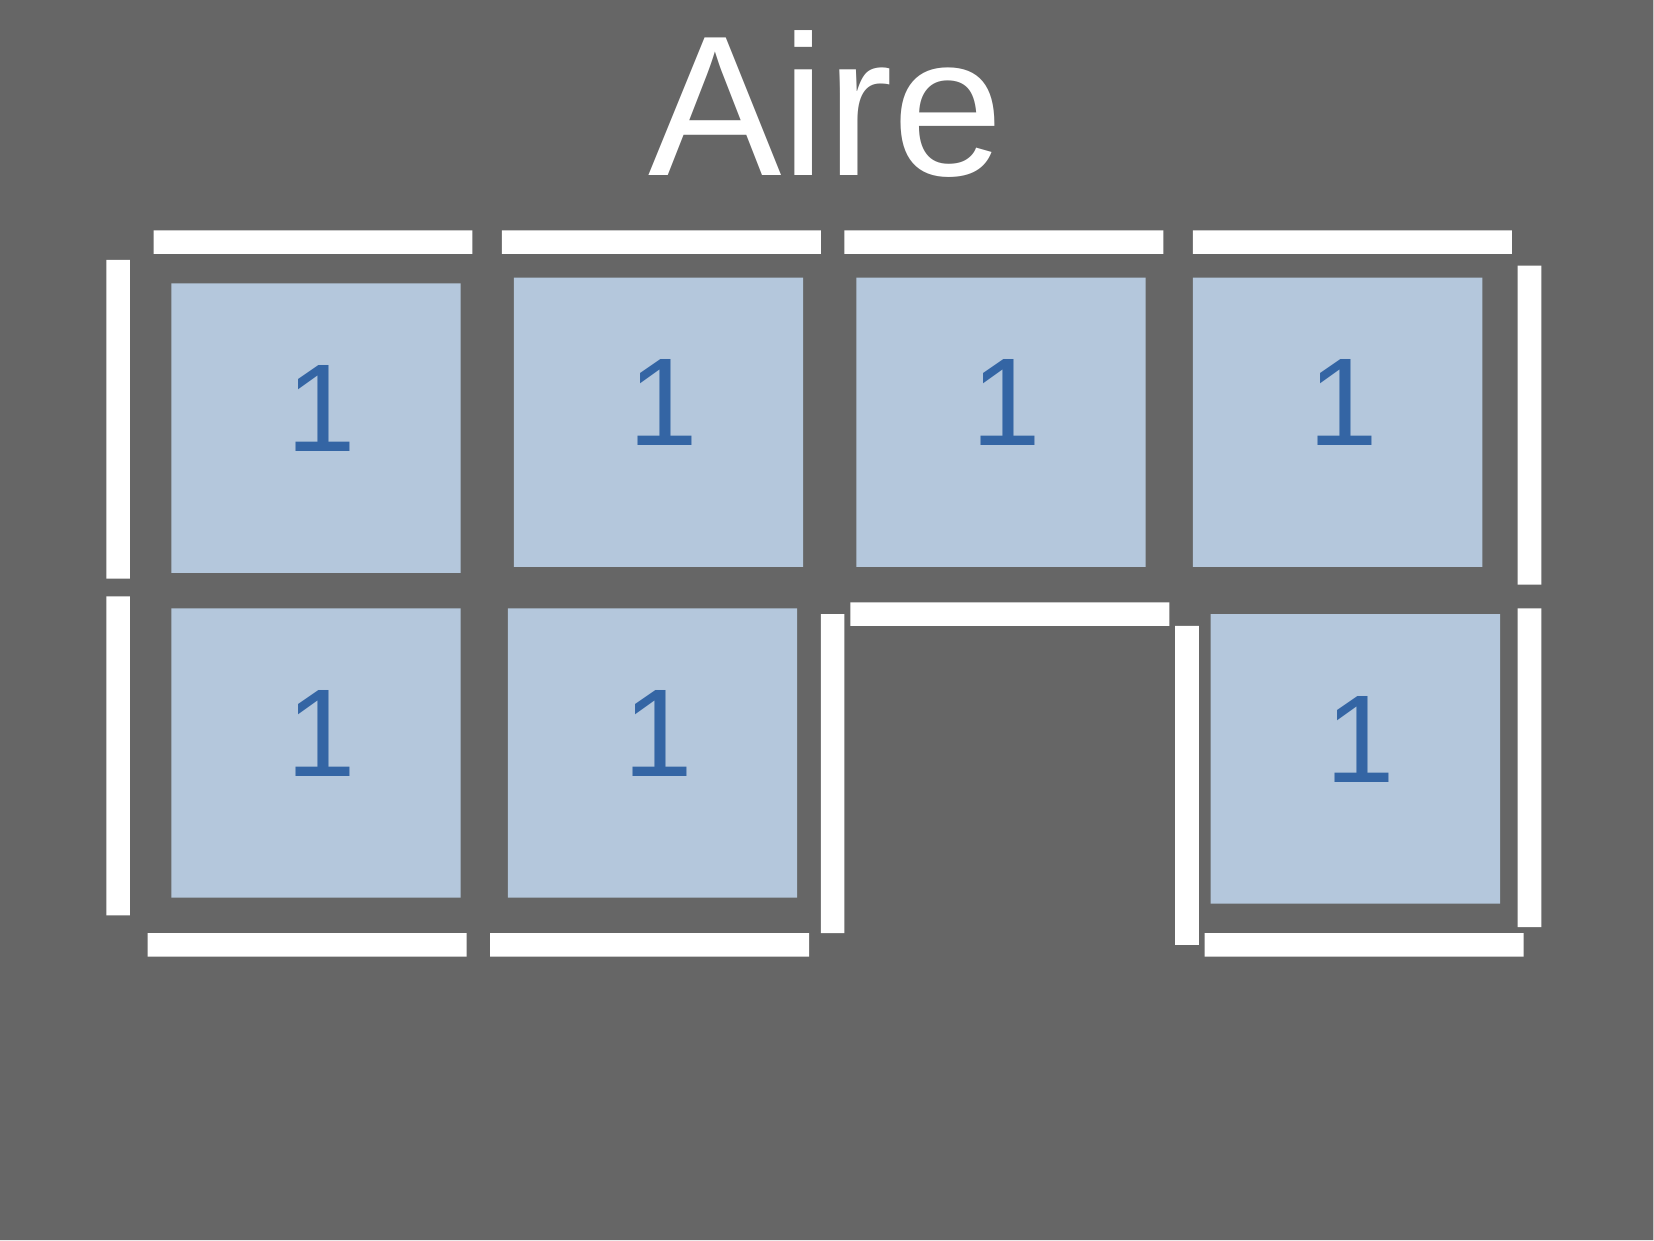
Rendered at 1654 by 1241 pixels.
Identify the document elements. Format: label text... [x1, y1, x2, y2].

title Aire [353, 0, 1300, 237]
text_box 1 [614, 324, 714, 480]
text_box 1 [1311, 661, 1411, 817]
text_box 1 [608, 655, 708, 811]
text_box [0, 0, 1654, 1241]
text_box 1 [1293, 324, 1393, 480]
text_box 1 [956, 324, 1056, 480]
text_box 1 [271, 655, 371, 811]
text_box 1 [271, 330, 371, 486]
